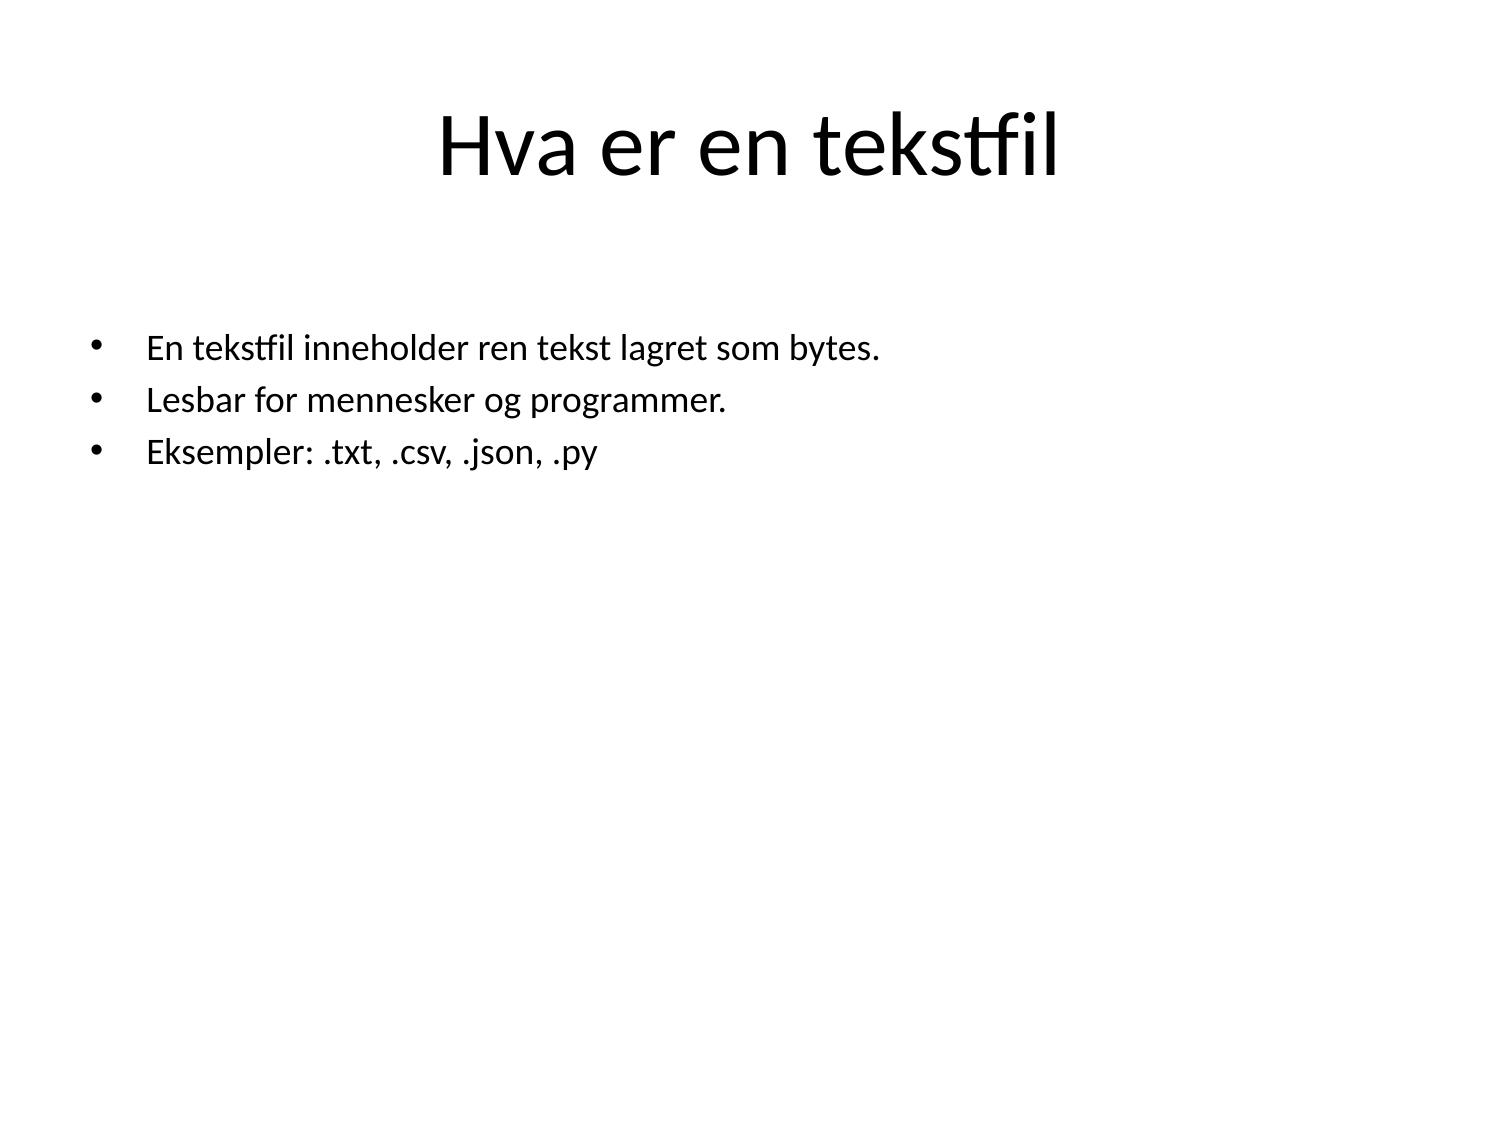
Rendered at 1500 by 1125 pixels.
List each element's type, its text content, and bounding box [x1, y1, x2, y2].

list En tekstfil inneholder ren tekst lagret som bytes. Lesbar for mennesker og programmer. Eksempler: .txt, .csv, .json, .py [75, 262, 1425, 1005]
title Hva er en tekstfil [75, 45, 1425, 233]
